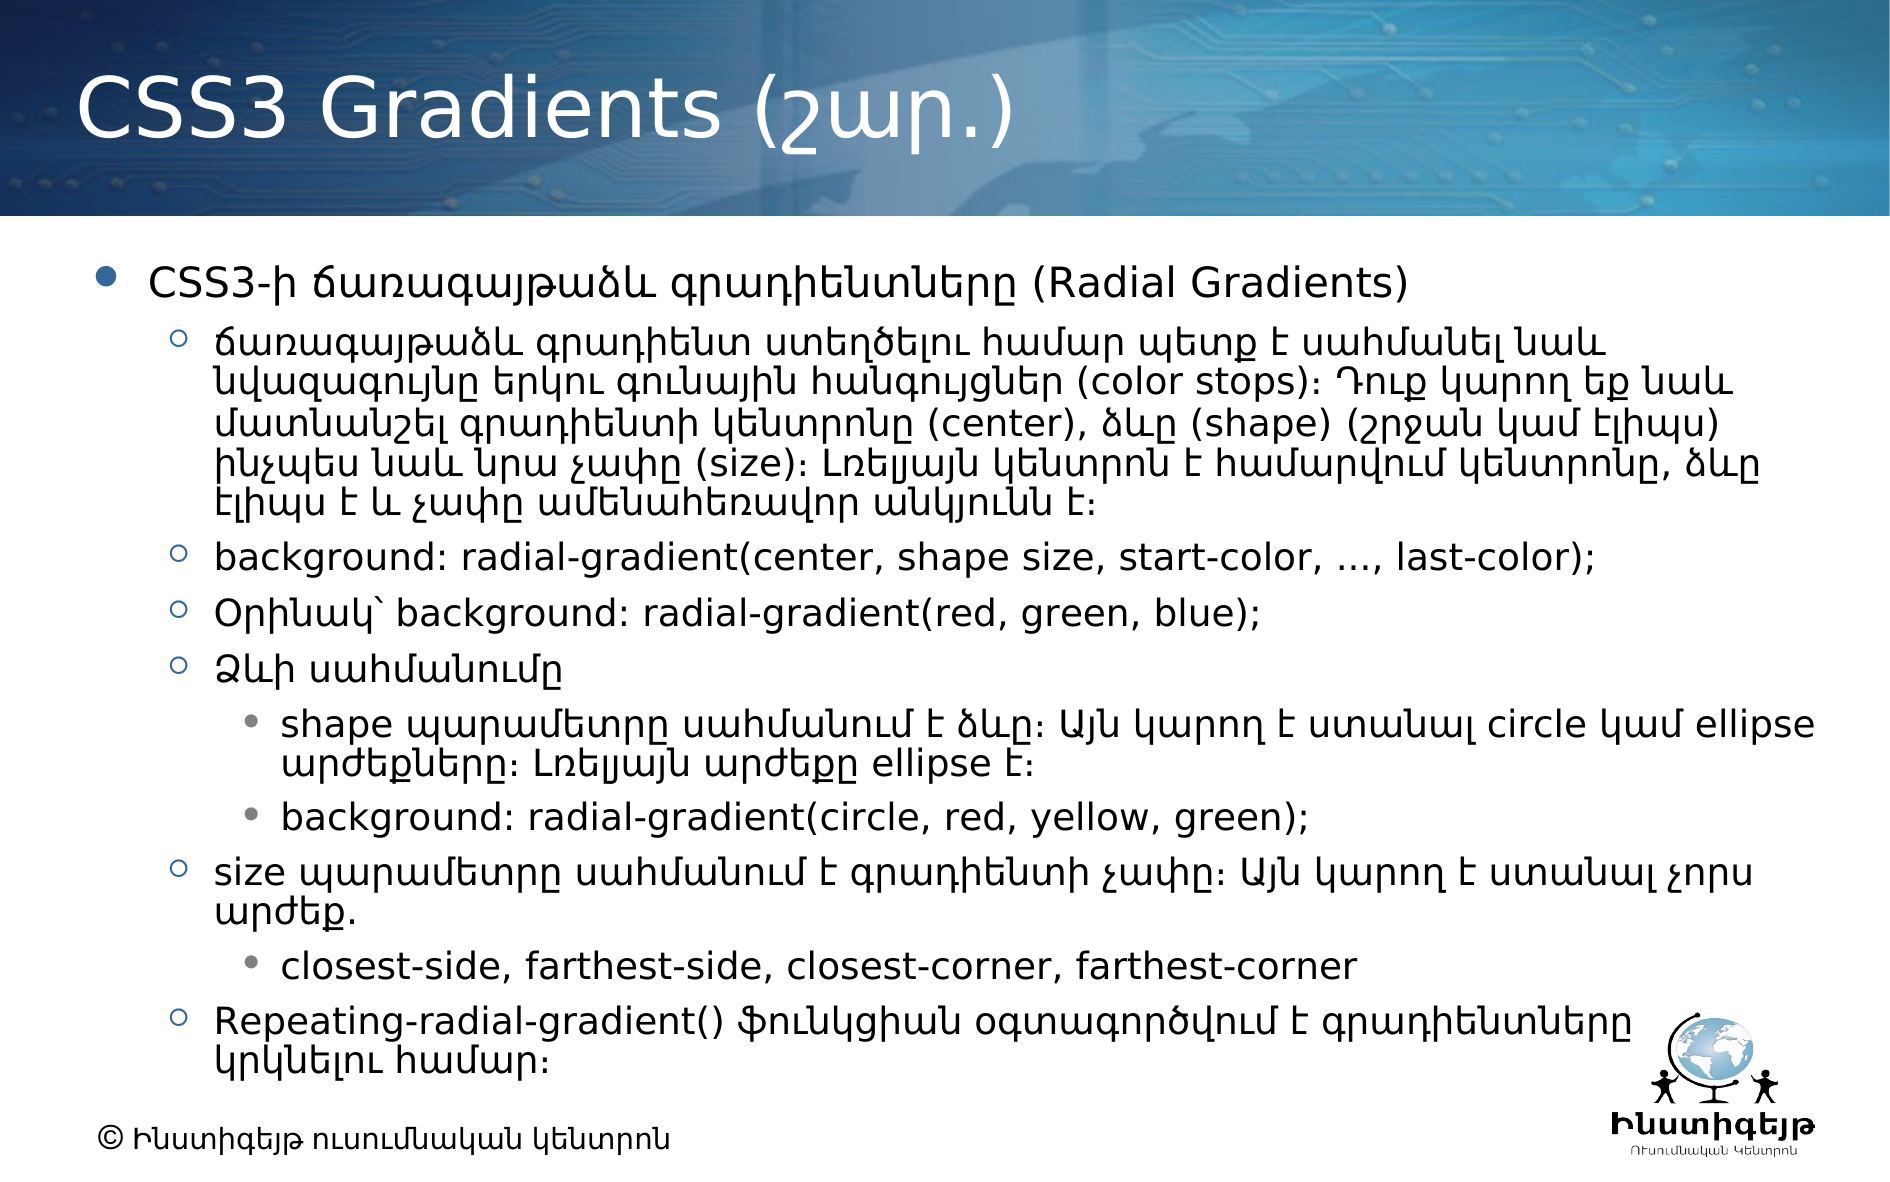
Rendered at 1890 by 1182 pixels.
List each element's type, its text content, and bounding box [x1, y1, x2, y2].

picture [0, 0, 1890, 216]
list CSS3-ի ճառագայթաձև գրադիենտները (Radial Gradients) ճառագայթաձև գրադիենտ ստեղծելու համար պետք է սահմանել նաև նվազագույնը երկու գունային հանգույցներ (color stops)։ Դուք կարող եք նաև մատնանշել գրադիենտի կենտրոնը (center), ձևը (shape) (շրջան կամ էլիպս) ինչպես նաև նրա չափը (size)։ Լռելյայն կենտրոն է համարվում կենտրոնը, ձևը էլիպս է և չափը ամենահեռավոր անկյունն է։ background: radial-gradient(center, shape size, start-color, ..., last-color); Օրինակ՝ background: radial-gradient(red, green, blue); Ձևի սահմանումը shape պարամետրը սահմանում է ձևը։ Այն կարող է ստանալ circle կամ ellipse արժեքները։ Լռելյայն արժեքը ellipse է։ background: radial-gradient(circle, red, yellow, green); size պարամետրը սահմանում է գրադիենտի չափը։ Այն կարող է ստանալ չորս արժեք․ closest-side, farthest-side, closest-corner, farthest-corner Repeating-radial-gradient() ֆունկցիան օգտագործվում է գրադիենտները կրկնելու համար։ [93, 262, 1856, 293]
picture [1612, 1032, 1815, 1157]
